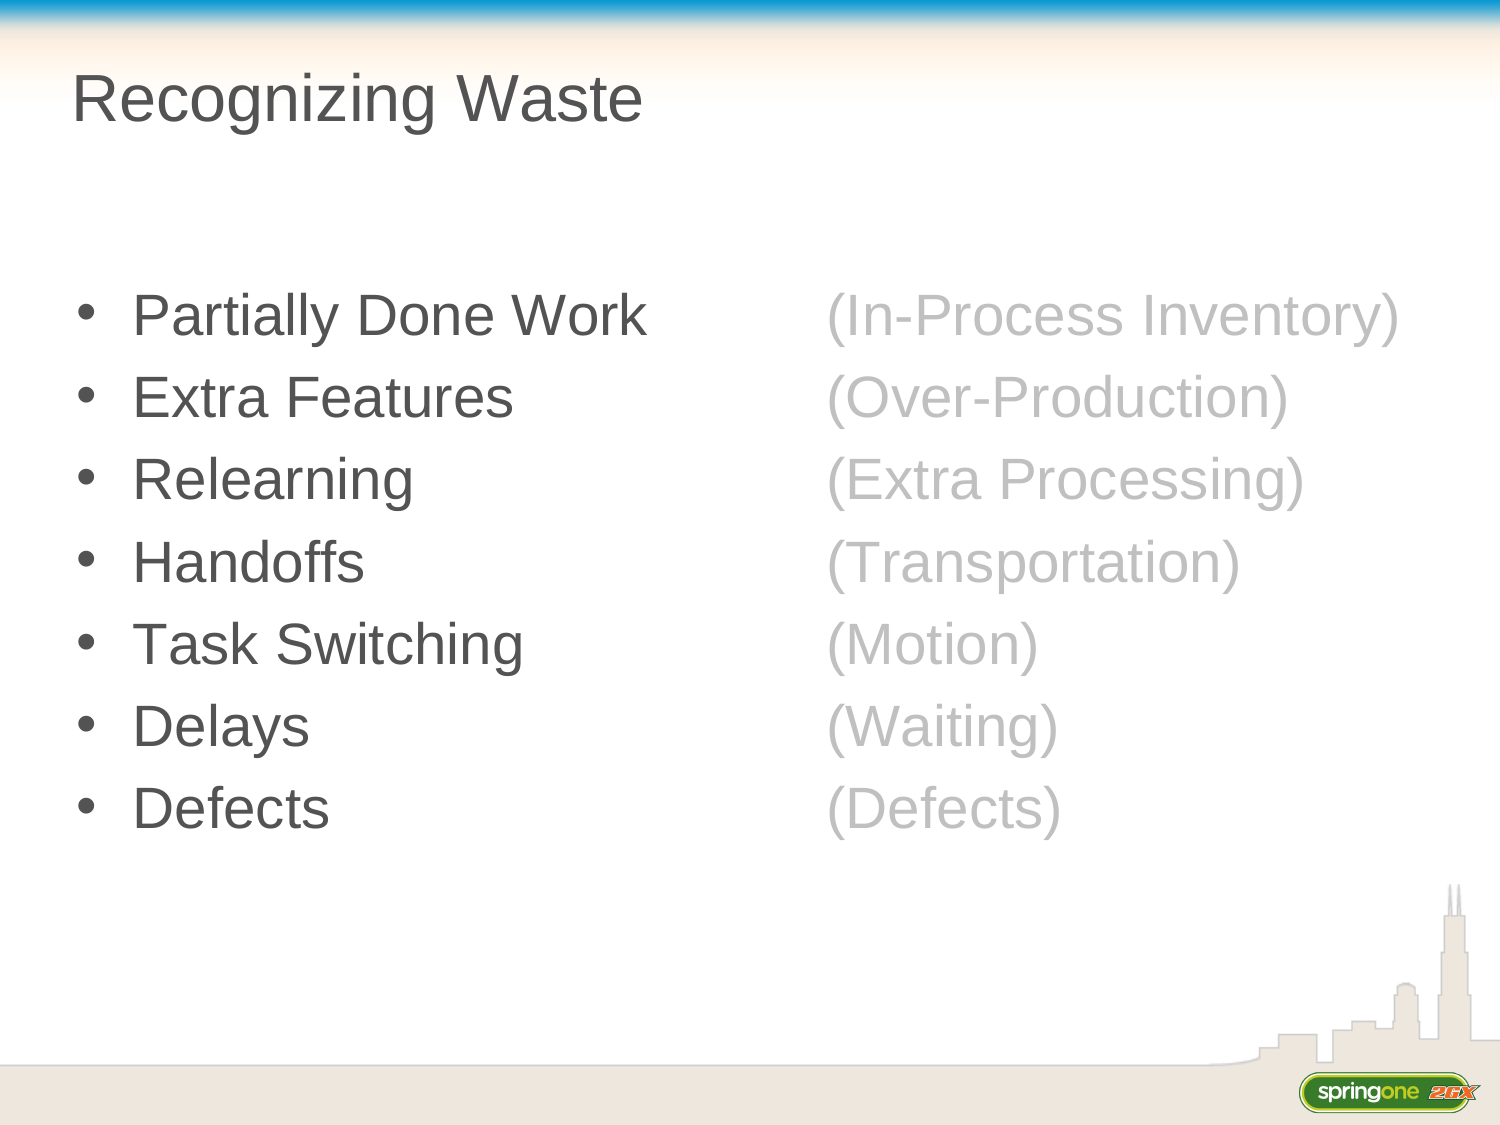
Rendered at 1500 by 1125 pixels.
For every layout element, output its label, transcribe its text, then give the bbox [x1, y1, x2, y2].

title Recognizing Waste [56, 12, 1438, 177]
picture [0, 3, 1500, 1125]
list Partially Done Work (In-Process Inventory) Extra Features (Over-Production) Relearning (Extra Processing) Handoffs (Transportation) Task Switching (Motion) Delays (Waiting) Defects (Defects) [61, 269, 1441, 856]
